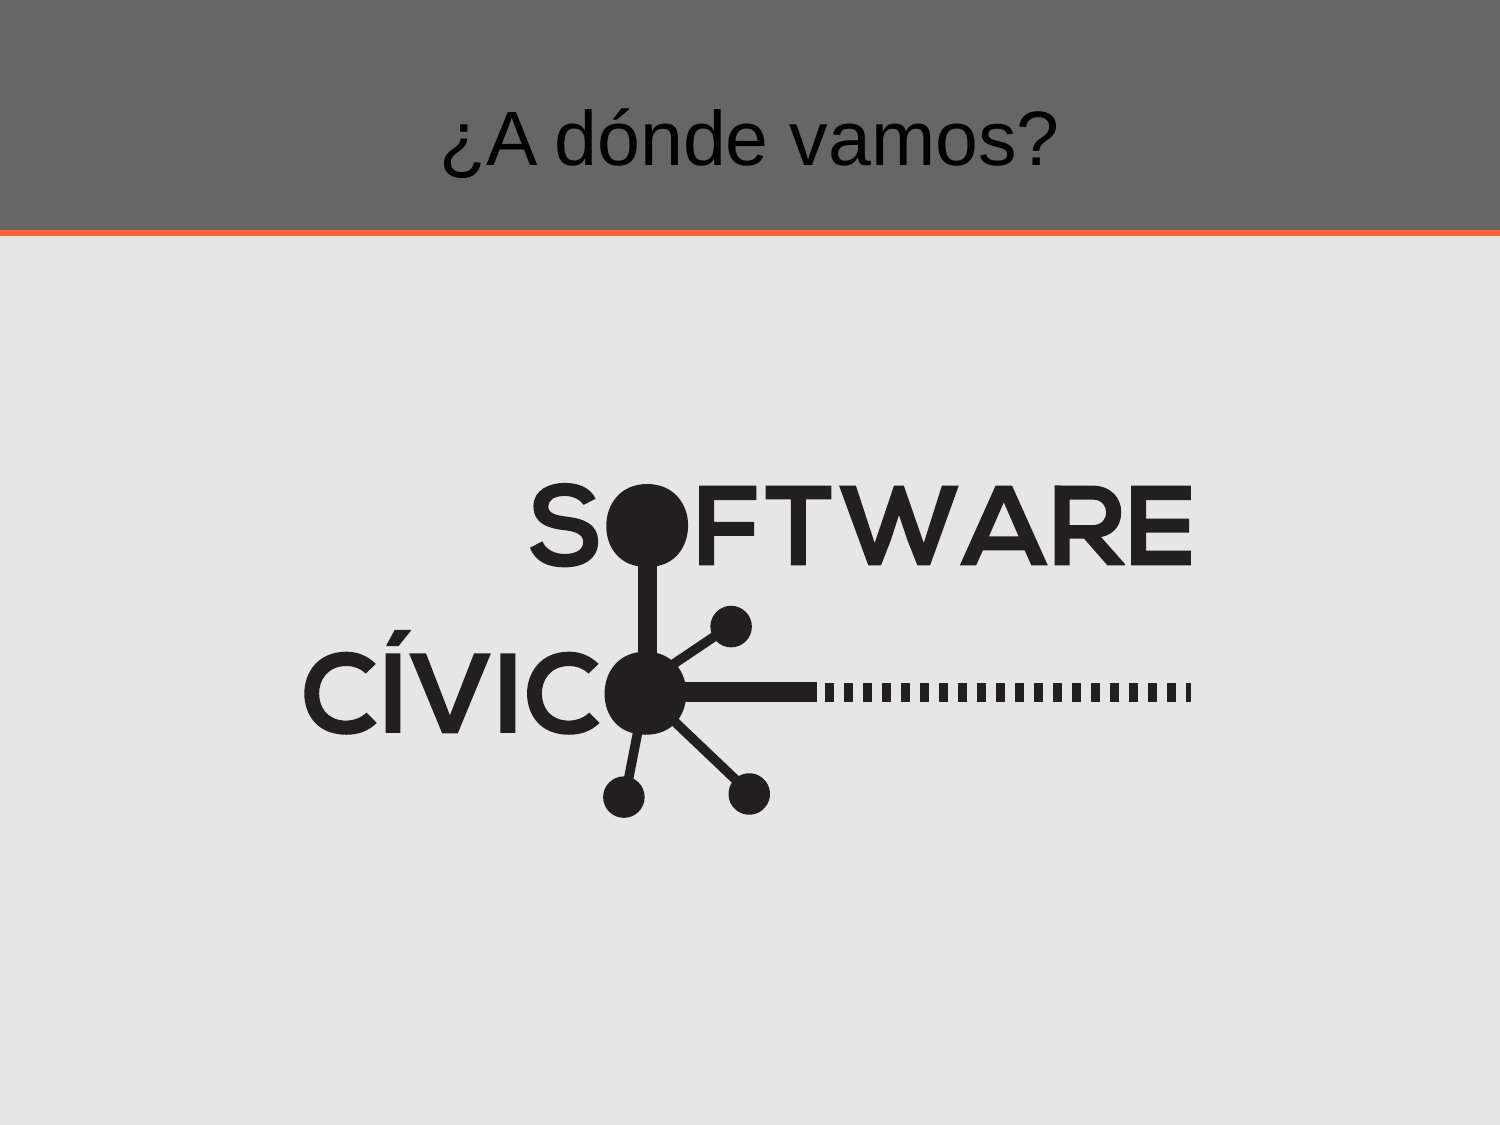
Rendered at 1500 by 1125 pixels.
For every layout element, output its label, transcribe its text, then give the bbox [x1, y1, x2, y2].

title ¿A dónde vamos? [75, 44, 1425, 233]
picture [187, 233, 1313, 1125]
